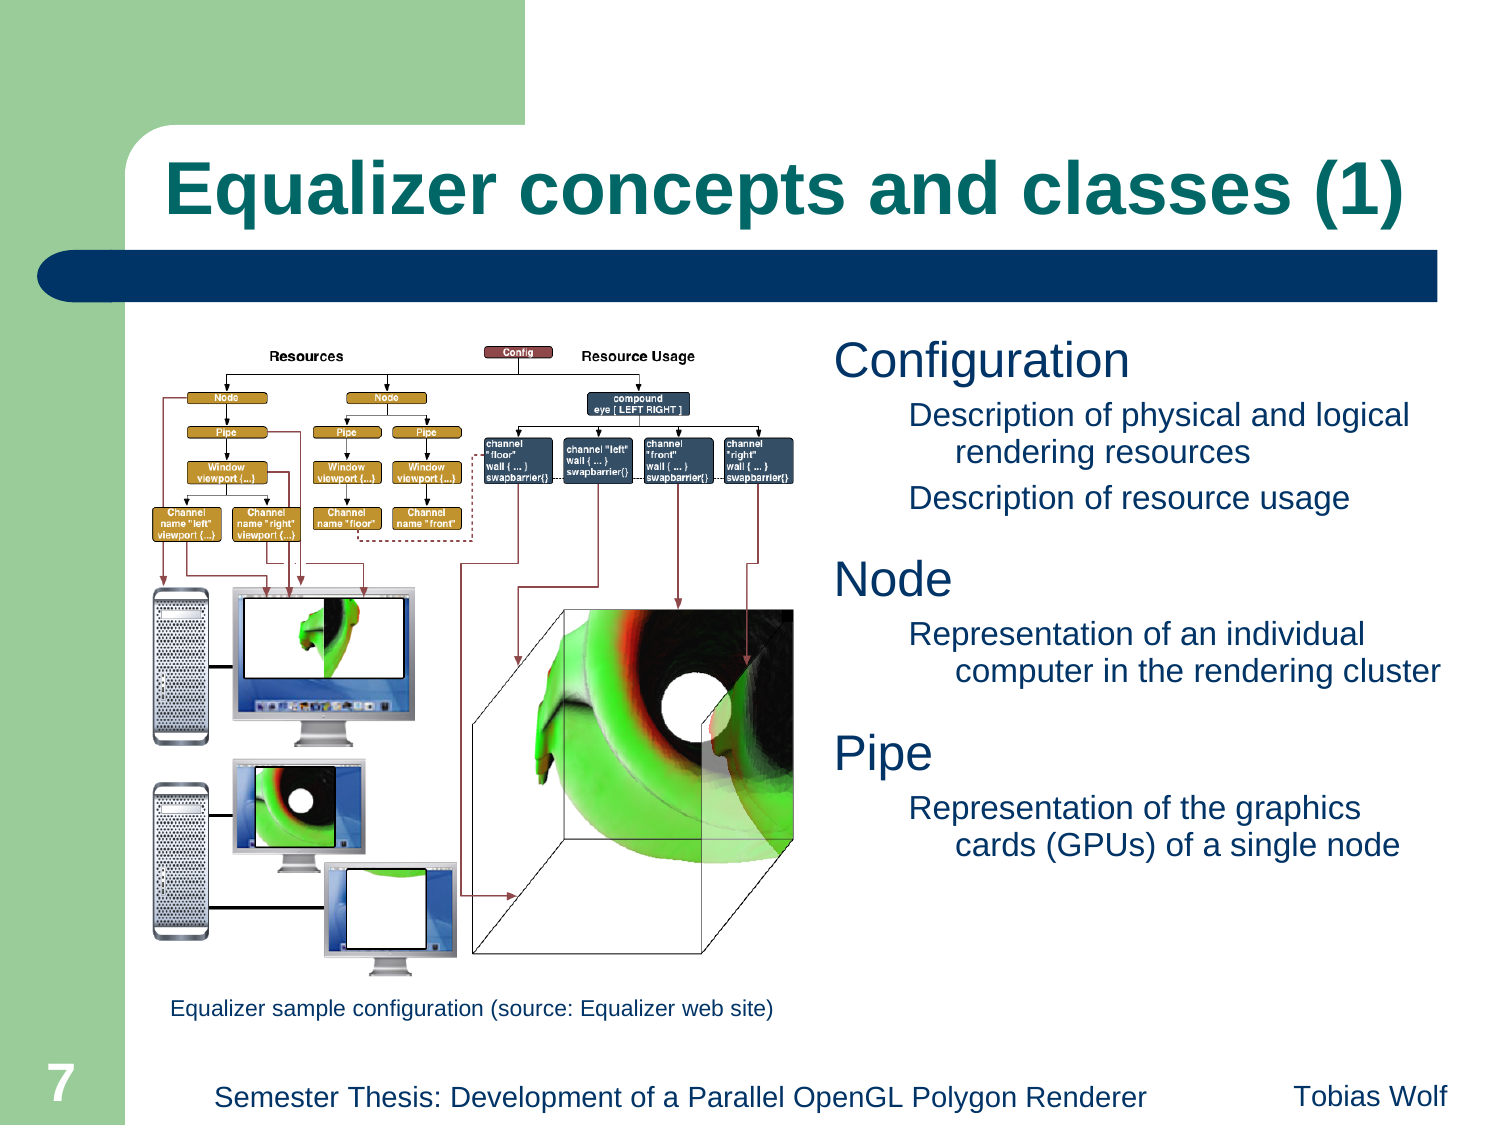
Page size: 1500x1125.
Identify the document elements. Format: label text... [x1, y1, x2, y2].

list Configuration Description of physical and logical rendering resources Description of resource usage Node Representation of an individual computer in the rendering cluster Pipe Representation of the graphics cards (GPUs) of a single node [818, 324, 1463, 1001]
title Equalizer concepts and classes (1) [149, 124, 1463, 238]
picture [150, 344, 794, 977]
text_box Equalizer sample configuration (source: Equalizer web site) [147, 987, 798, 1047]
